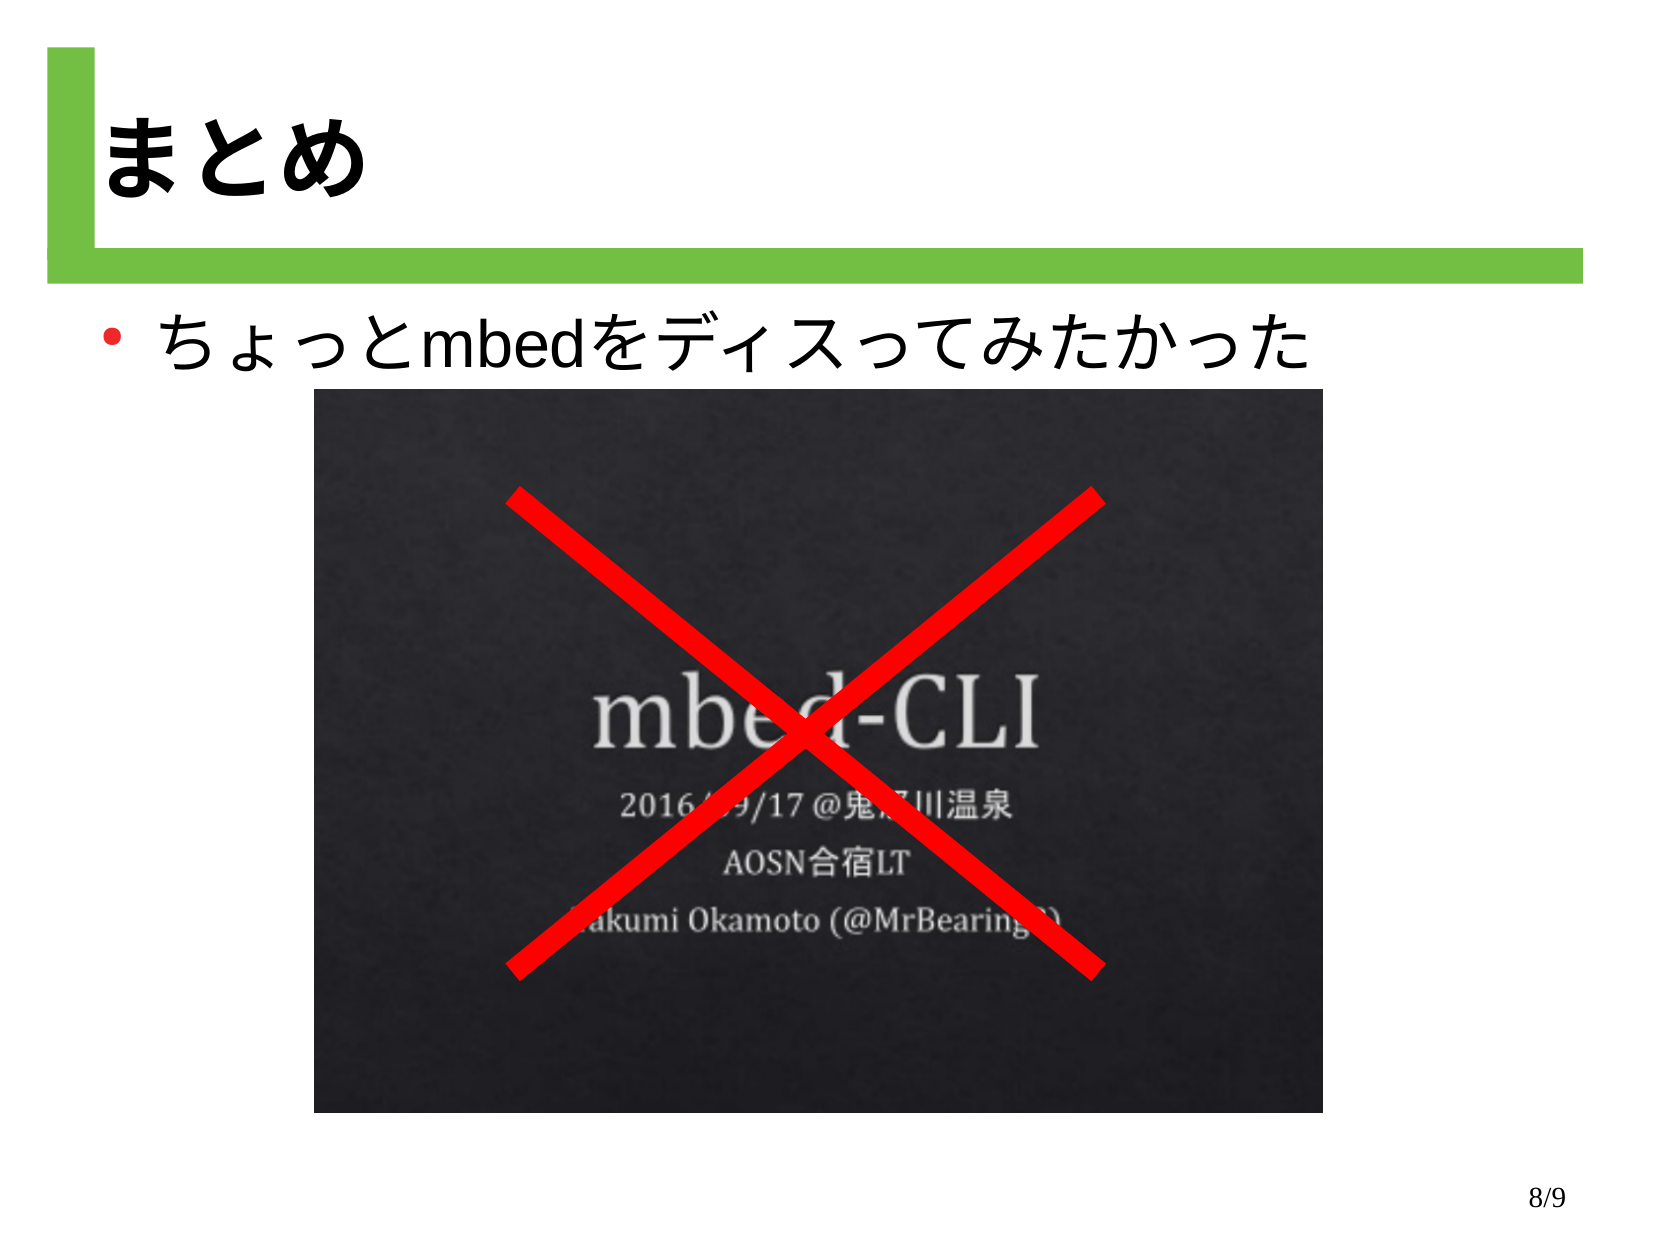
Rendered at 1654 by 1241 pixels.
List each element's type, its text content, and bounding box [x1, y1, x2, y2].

title まとめ [94, 49, 1571, 257]
text_box [506, 487, 1105, 980]
list ちょっとmbedをディスってみたかった [82, 290, 1571, 390]
picture [314, 389, 1323, 1113]
